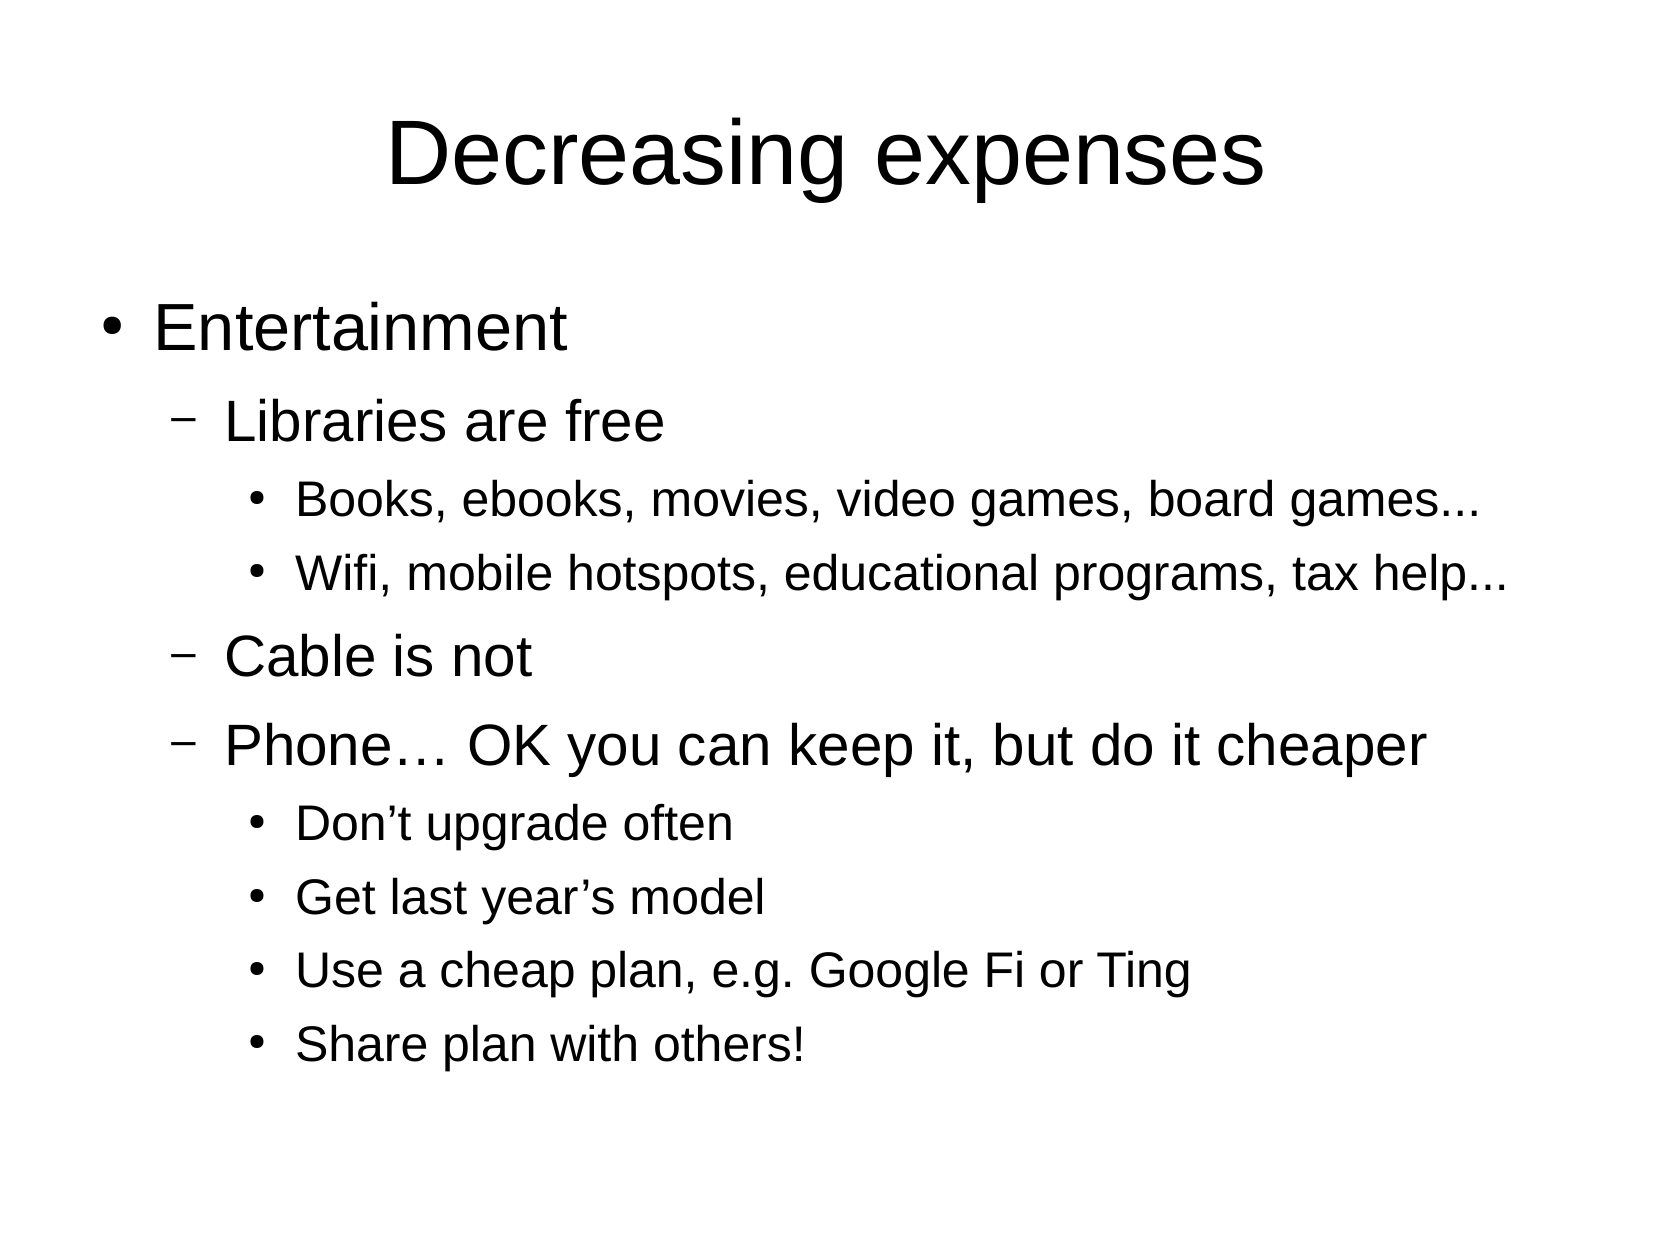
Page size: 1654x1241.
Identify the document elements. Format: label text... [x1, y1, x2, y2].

title Decreasing expenses [82, 49, 1571, 257]
list Entertainment Libraries are free Books, ebooks, movies, video games, board games... Wifi, mobile hotspots, educational programs, tax help... Cable is not Phone… OK you can keep it, but do it cheaper Don’t upgrade often Get last year’s model Use a cheap plan, e.g. Google Fi or Ting Share plan with others! [82, 290, 1571, 1219]
